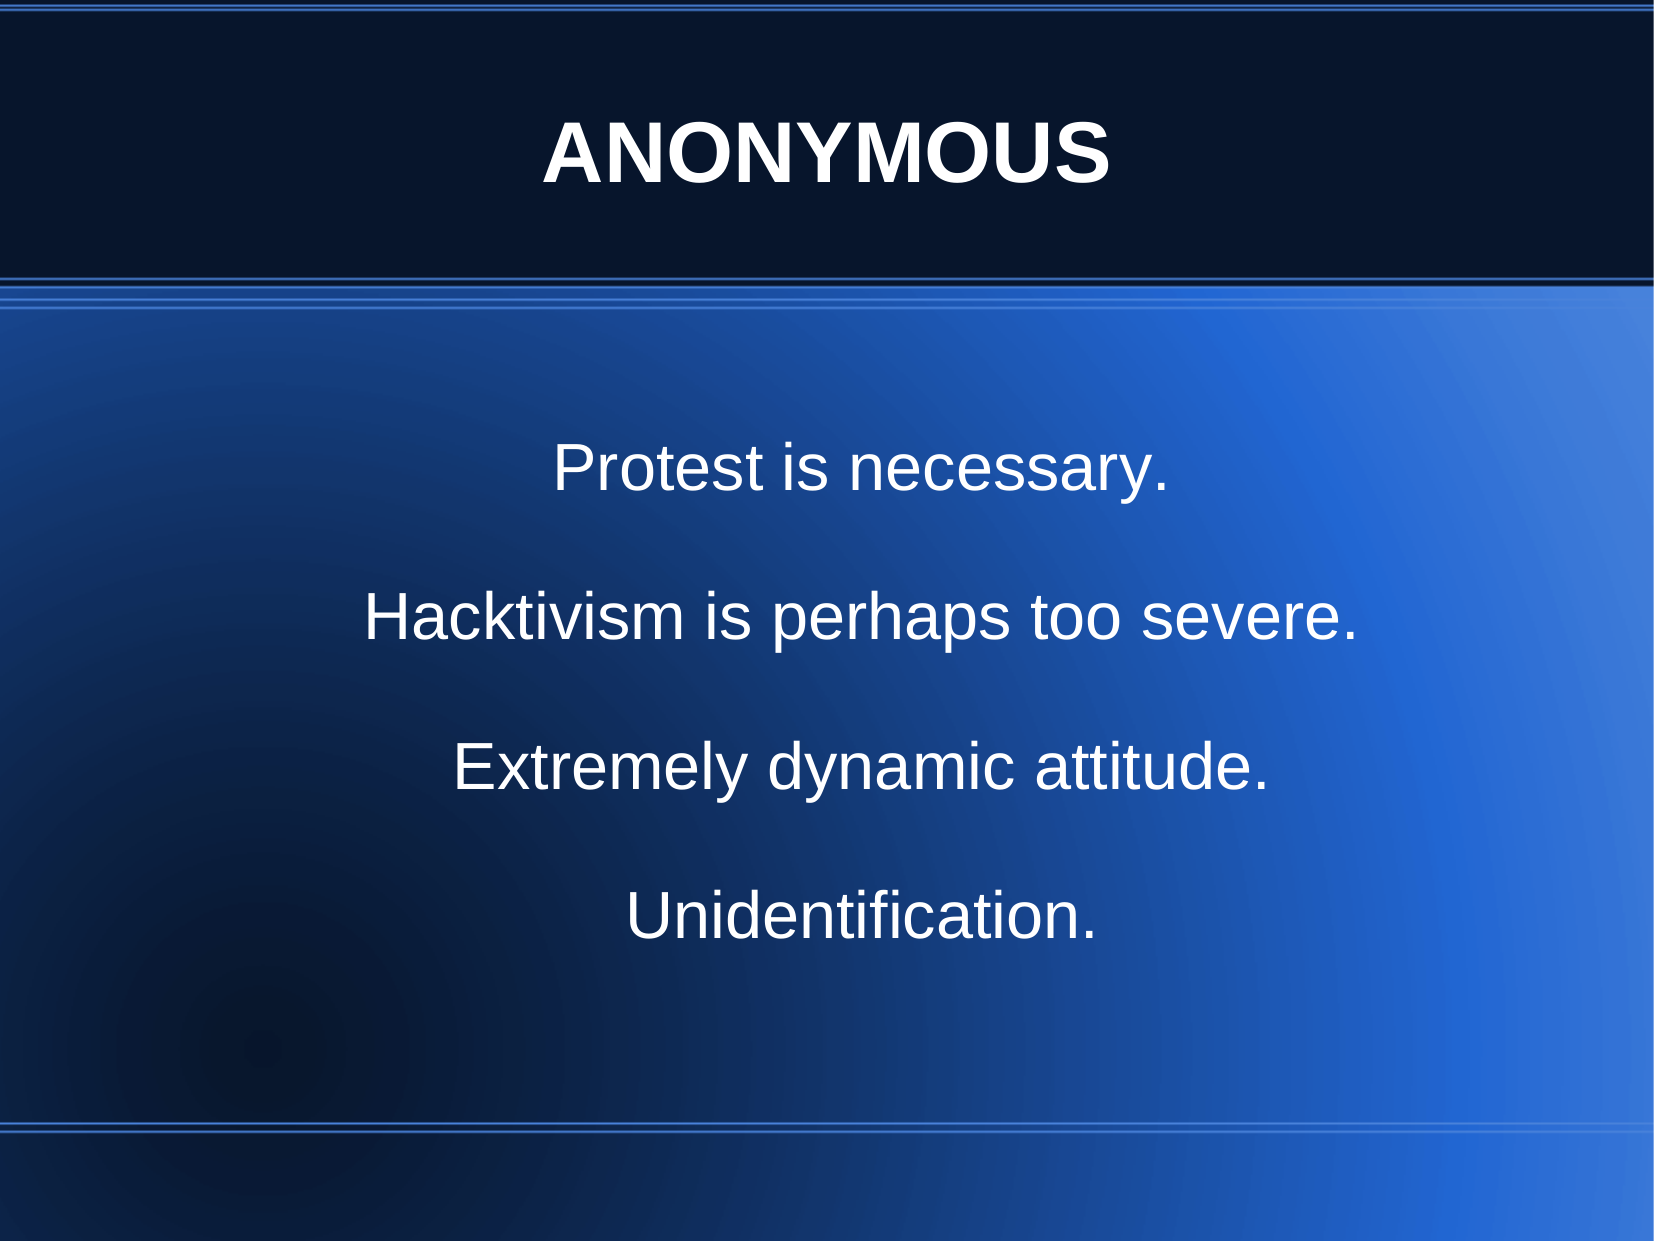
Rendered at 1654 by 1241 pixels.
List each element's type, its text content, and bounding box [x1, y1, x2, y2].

title ANONYMOUS [82, 49, 1571, 257]
list Protest is necessary. Hacktivism is perhaps too severe. Extremely dynamic attitude. Unidentification. [82, 355, 1571, 1058]
picture [0, 0, 1654, 1241]
